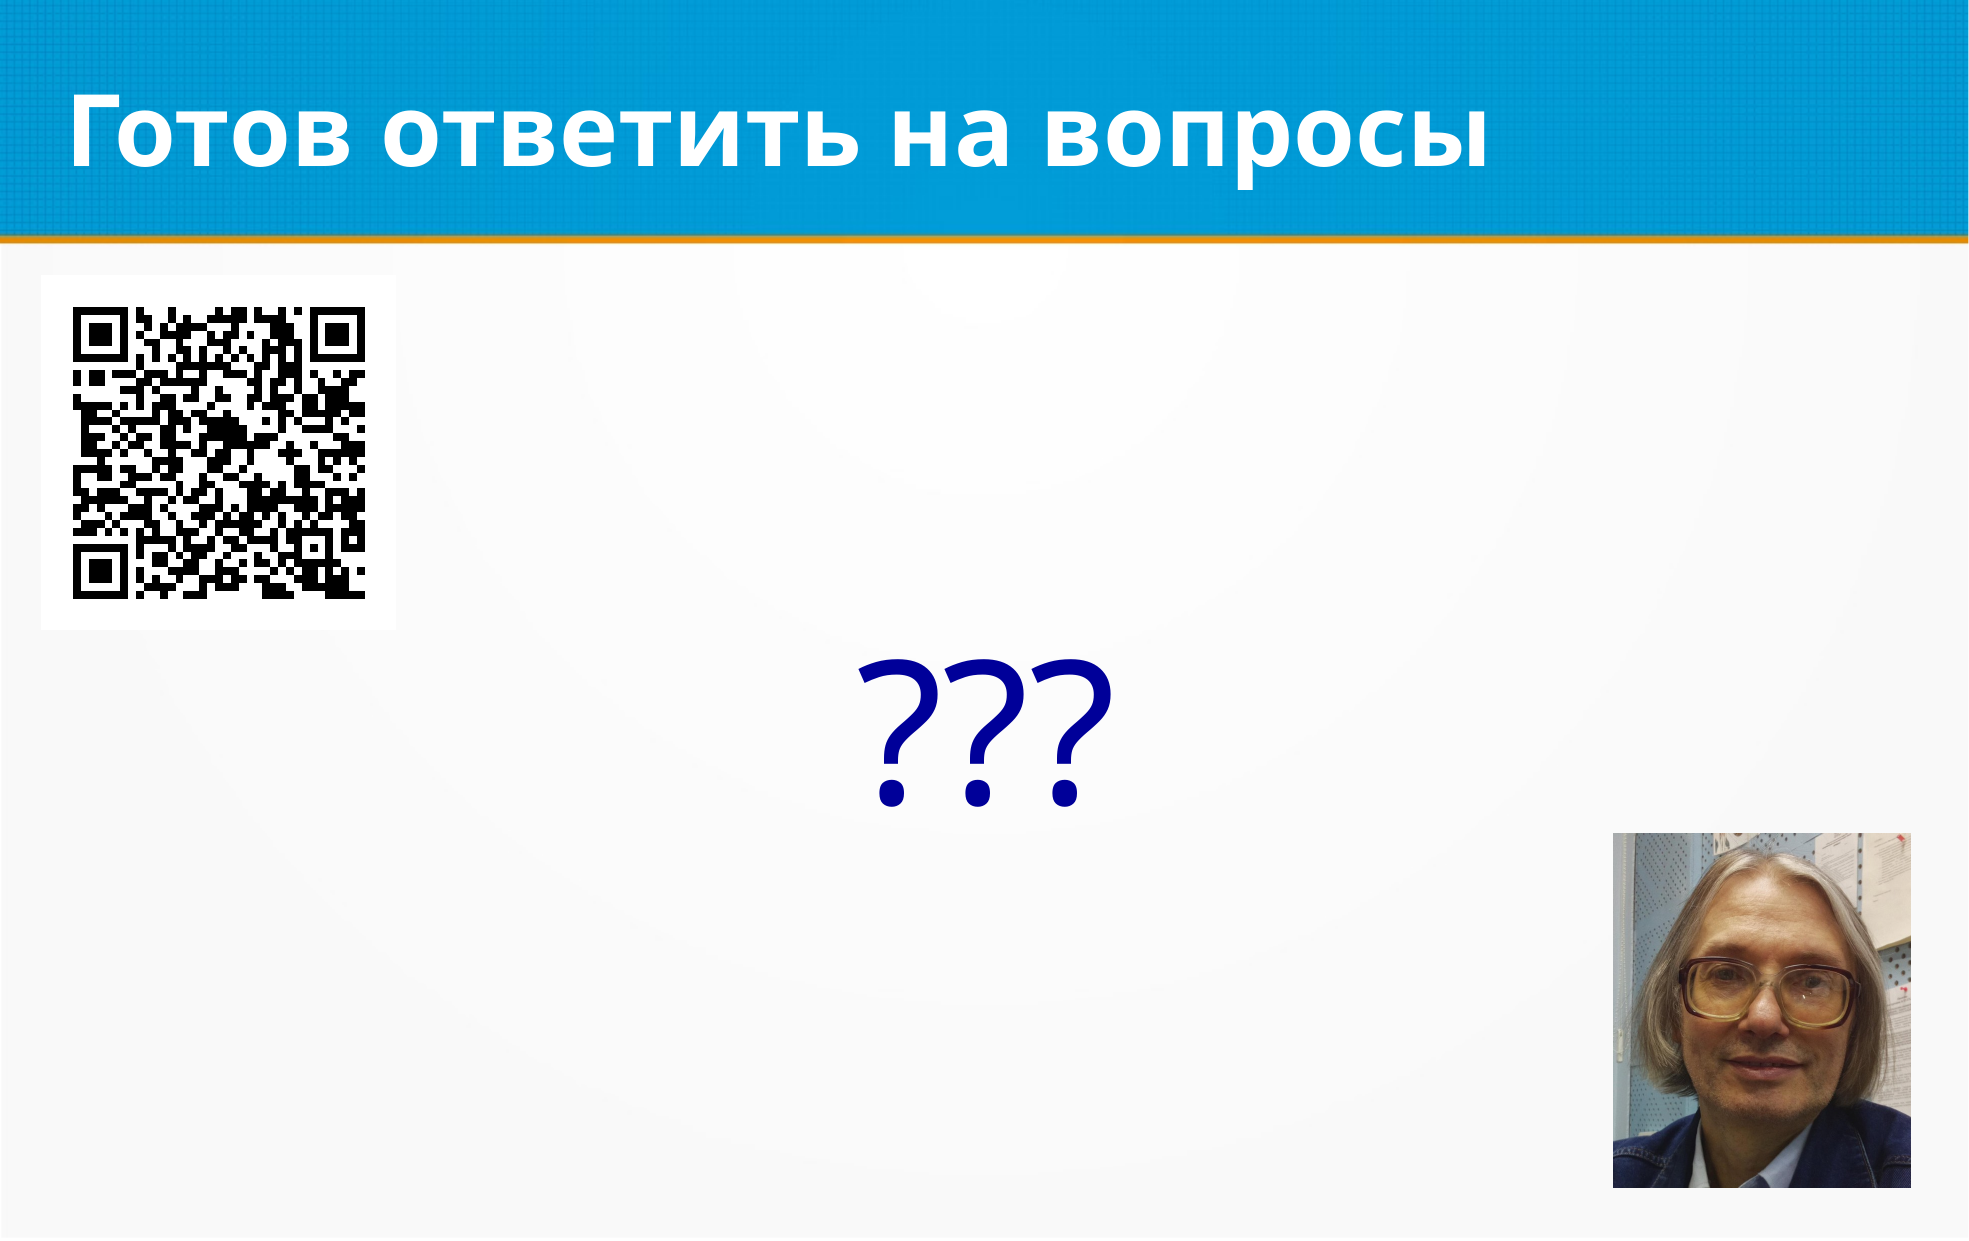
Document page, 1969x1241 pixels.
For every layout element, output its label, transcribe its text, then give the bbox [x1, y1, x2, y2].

text_box Готов ответить на вопросы [59, 55, 1902, 200]
text_box ??? [70, 283, 1902, 1170]
picture [0, 233, 1969, 1241]
